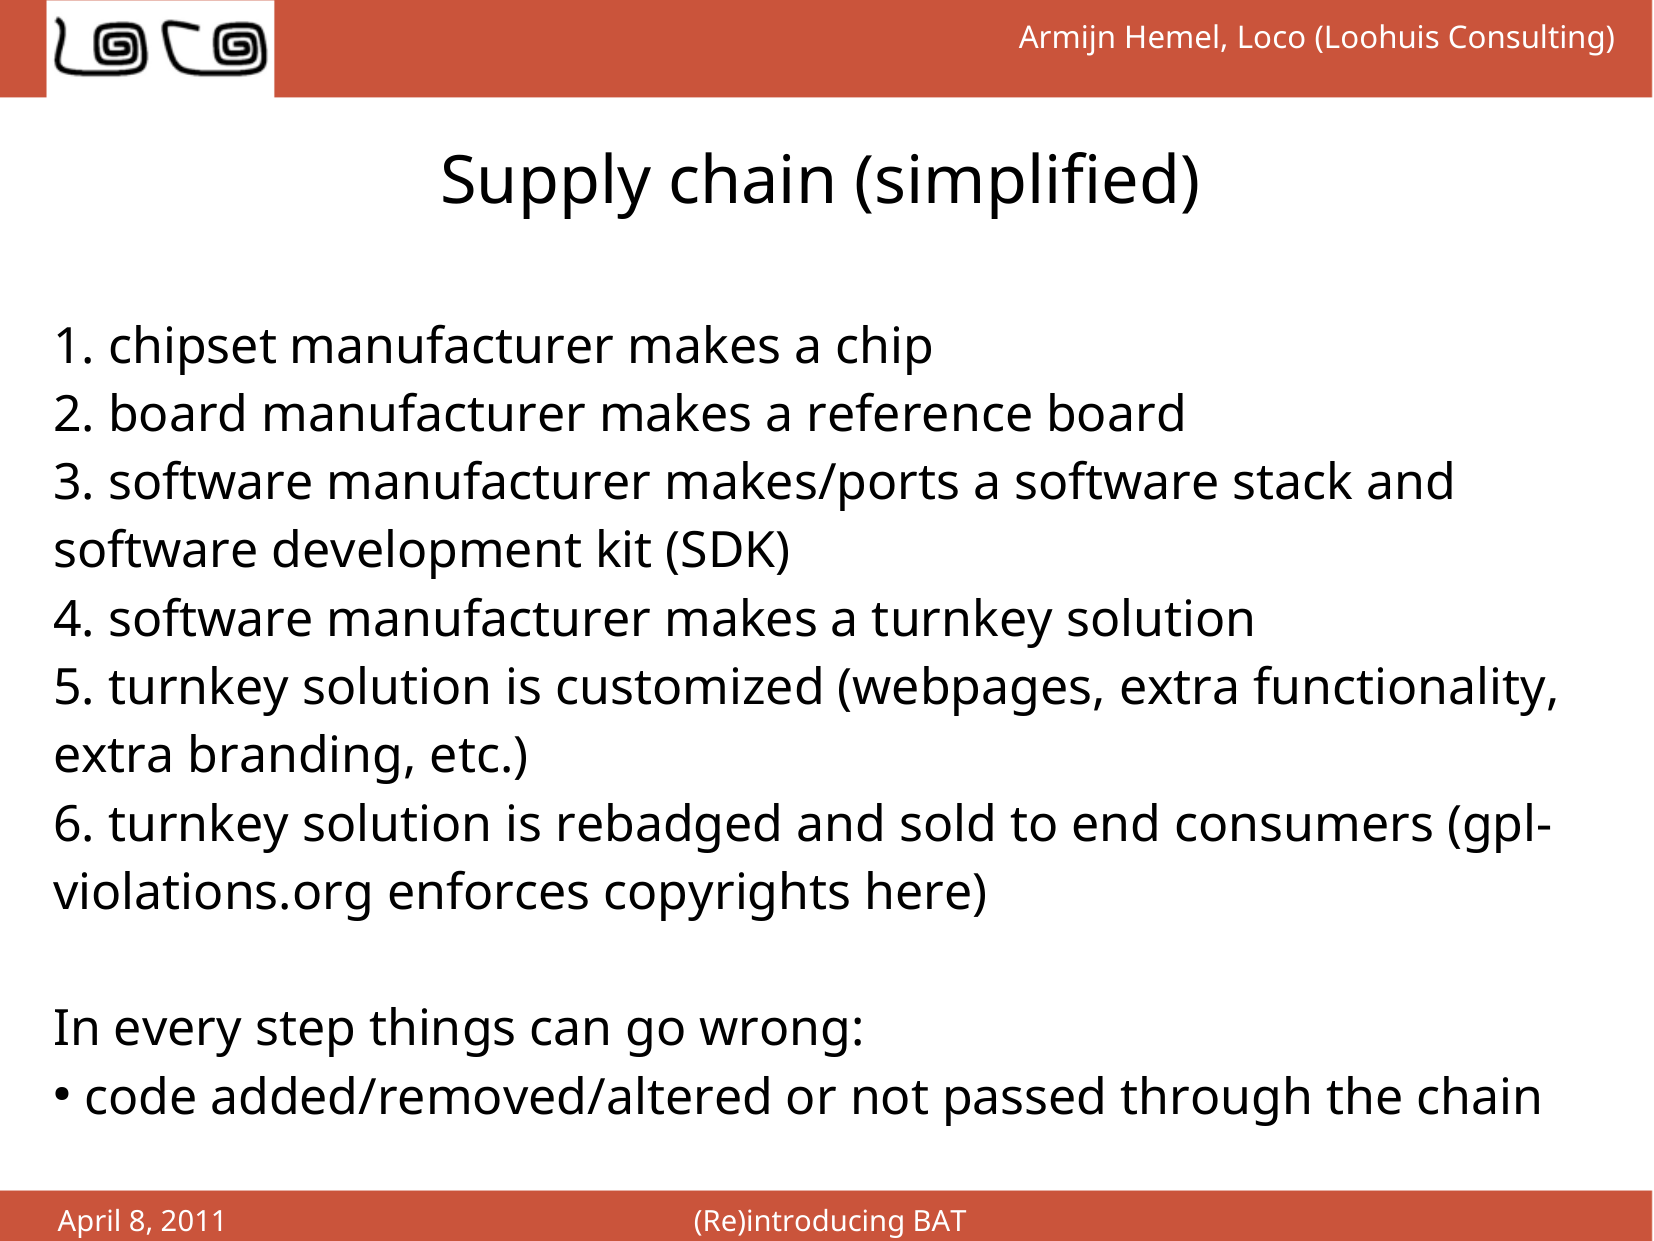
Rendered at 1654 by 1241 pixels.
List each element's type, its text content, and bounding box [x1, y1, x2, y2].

title Supply chain (simplified) [47, 125, 1595, 229]
subtitle chipset manufacturer makes a chip board manufacturer makes a reference board software manufacturer makes/ports a software stack and software development kit (SDK) software manufacturer makes a turnkey solution turnkey solution is customized (webpages, extra functionality, extra branding, etc.) turnkey solution is rebadged and sold to end consumers (gpl-violations.org enforces copyrights here) In every step things can go wrong: code added/removed/altered or not passed through the chain [53, 265, 1595, 1173]
picture [0, 0, 1654, 1241]
